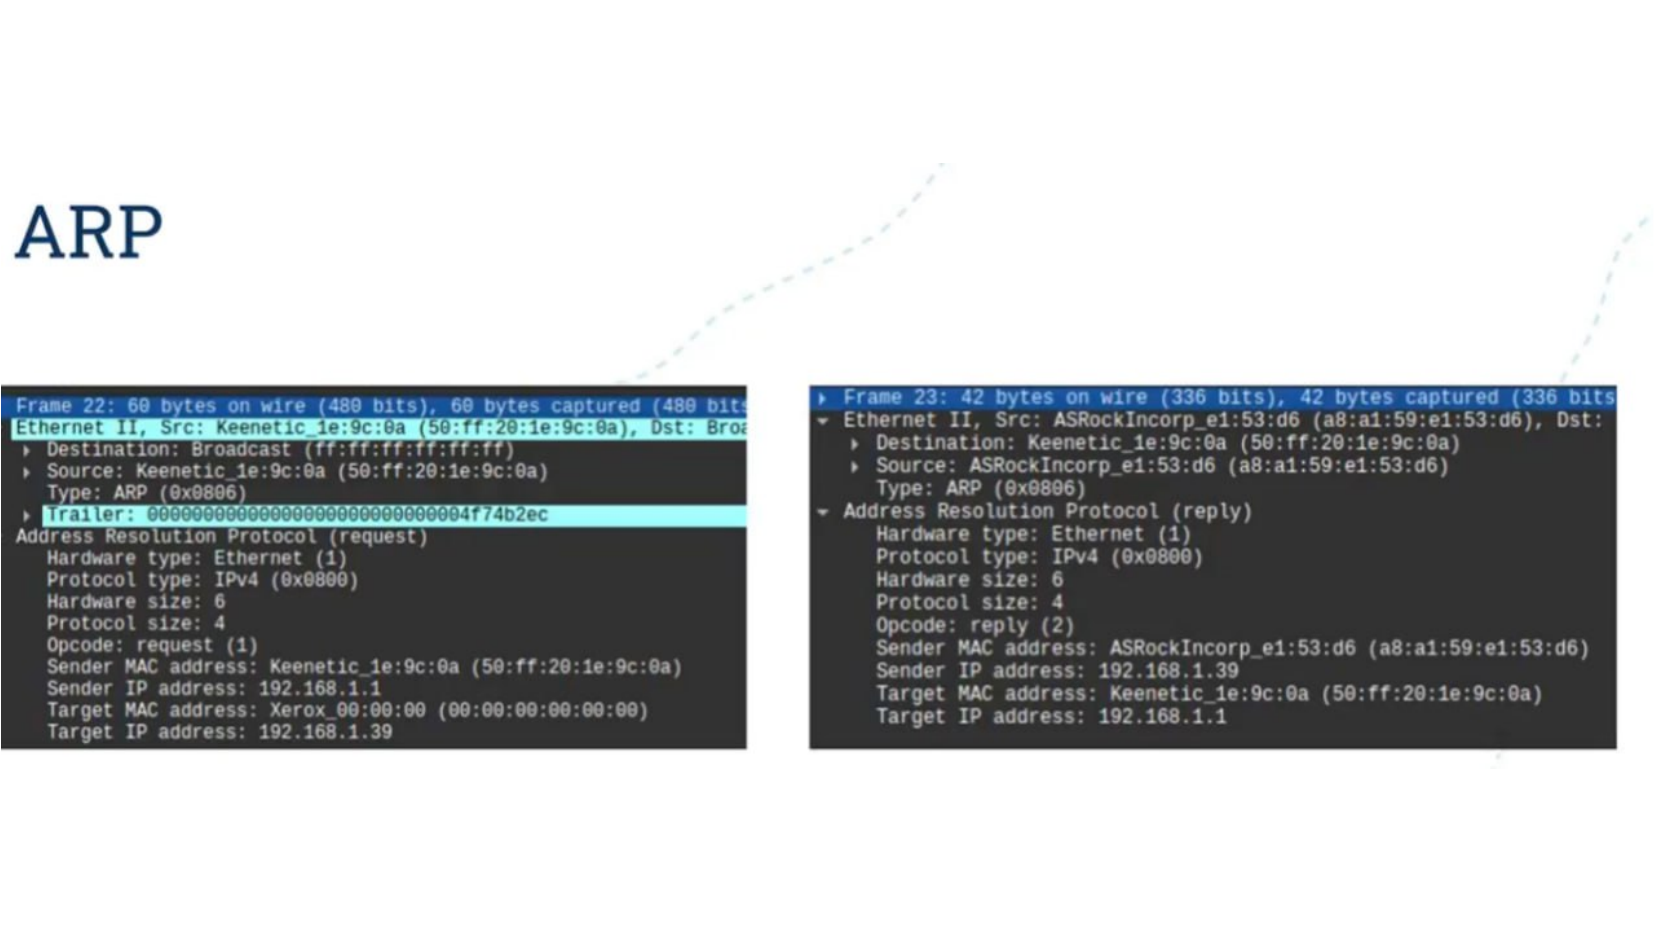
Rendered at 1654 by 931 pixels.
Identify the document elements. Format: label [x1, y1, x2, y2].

picture [1, 163, 1654, 769]
